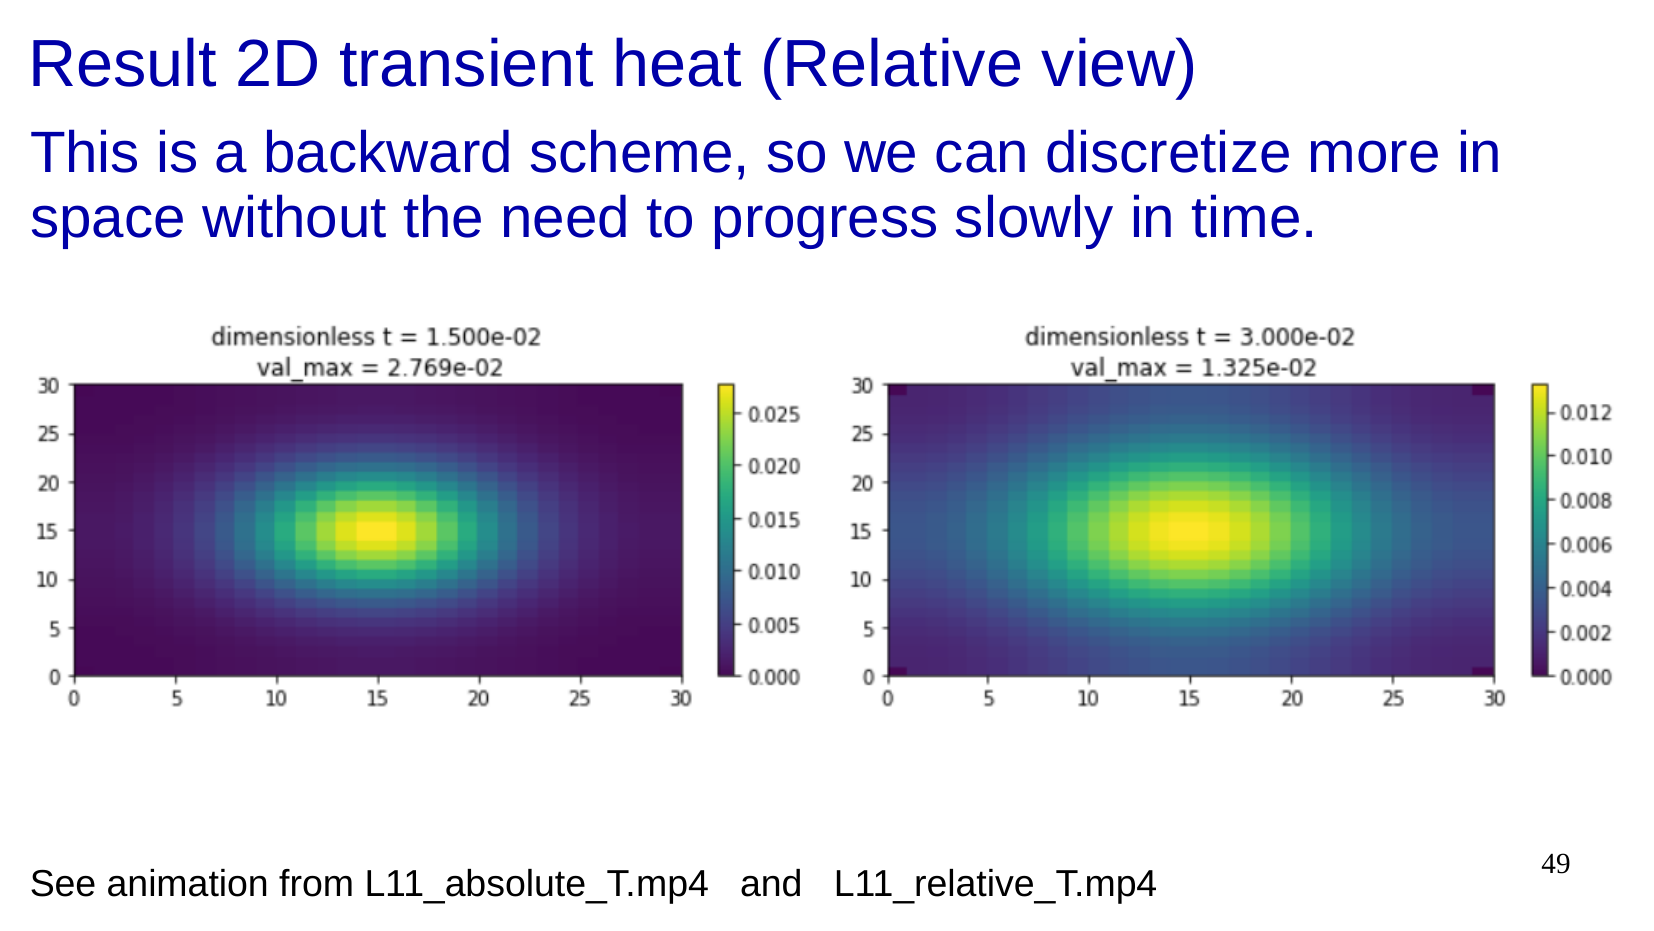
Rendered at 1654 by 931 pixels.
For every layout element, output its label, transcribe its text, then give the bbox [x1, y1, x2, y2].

text_box See animation from L11_absolute_T.mp4 and L11_relative_T.mp4 [15, 855, 1276, 912]
title Result 2D transient heat (Relative view) [28, 21, 1626, 106]
list This is a backward scheme, so we can discretize more in space without the need to progress slowly in time. [30, 120, 1645, 916]
picture [30, 314, 1621, 719]
